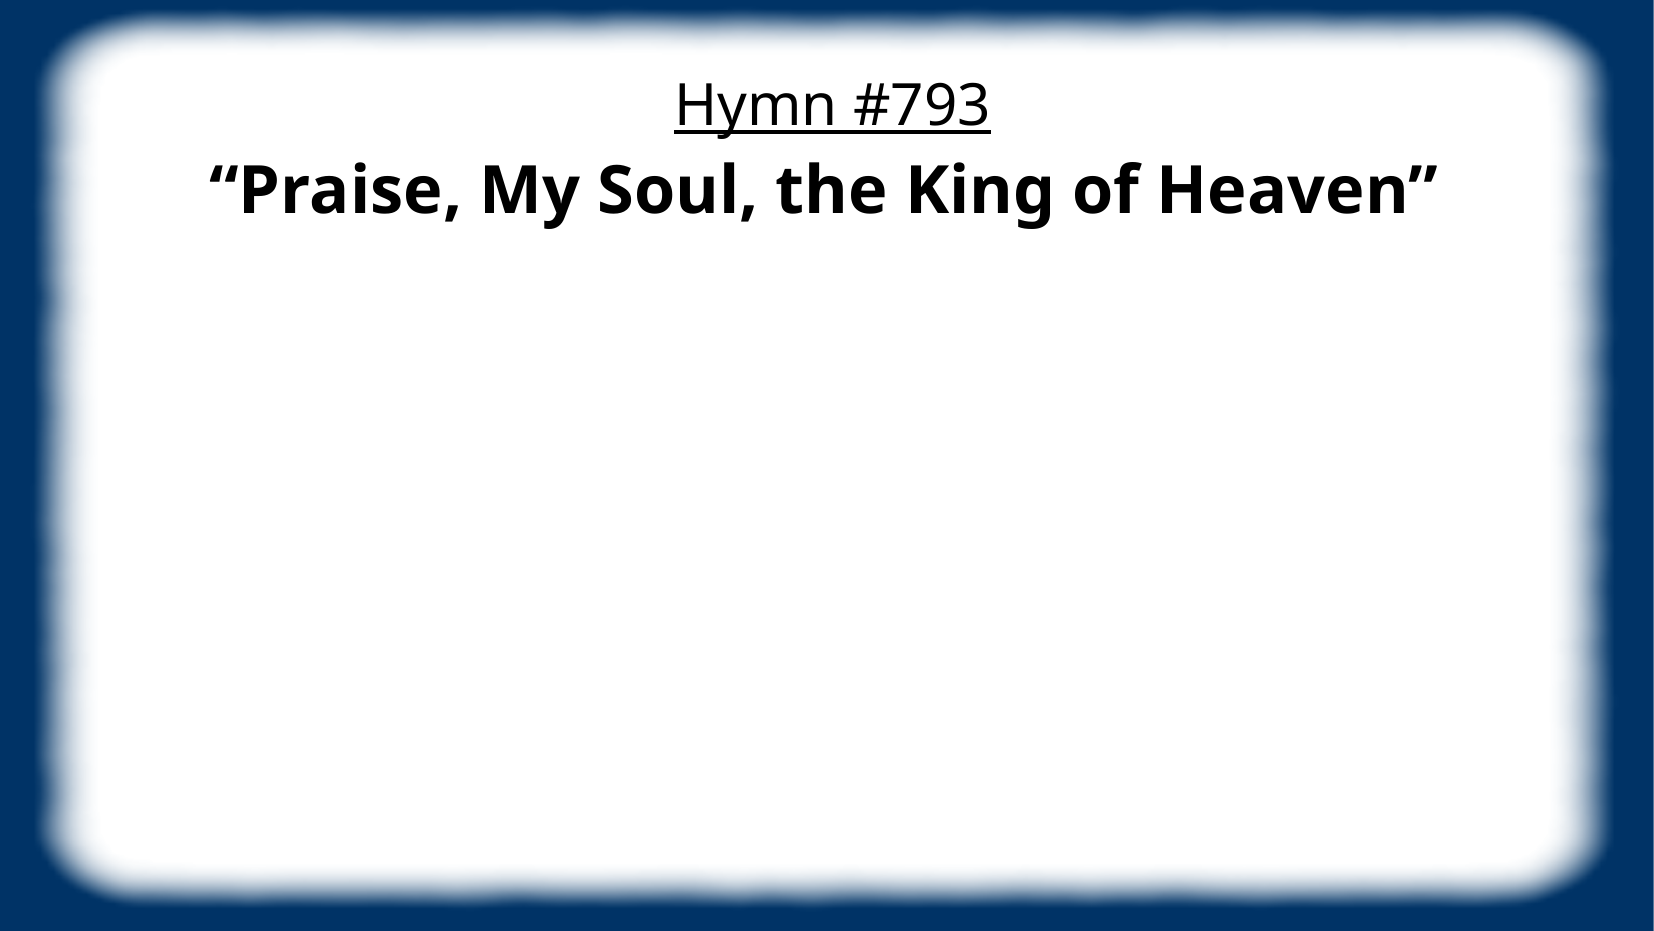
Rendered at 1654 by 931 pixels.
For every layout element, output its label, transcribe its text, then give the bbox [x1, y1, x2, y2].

text_box Hymn #793 “Praise, My Soul, the King of Heaven” [105, 55, 1561, 237]
picture [0, 0, 1654, 931]
